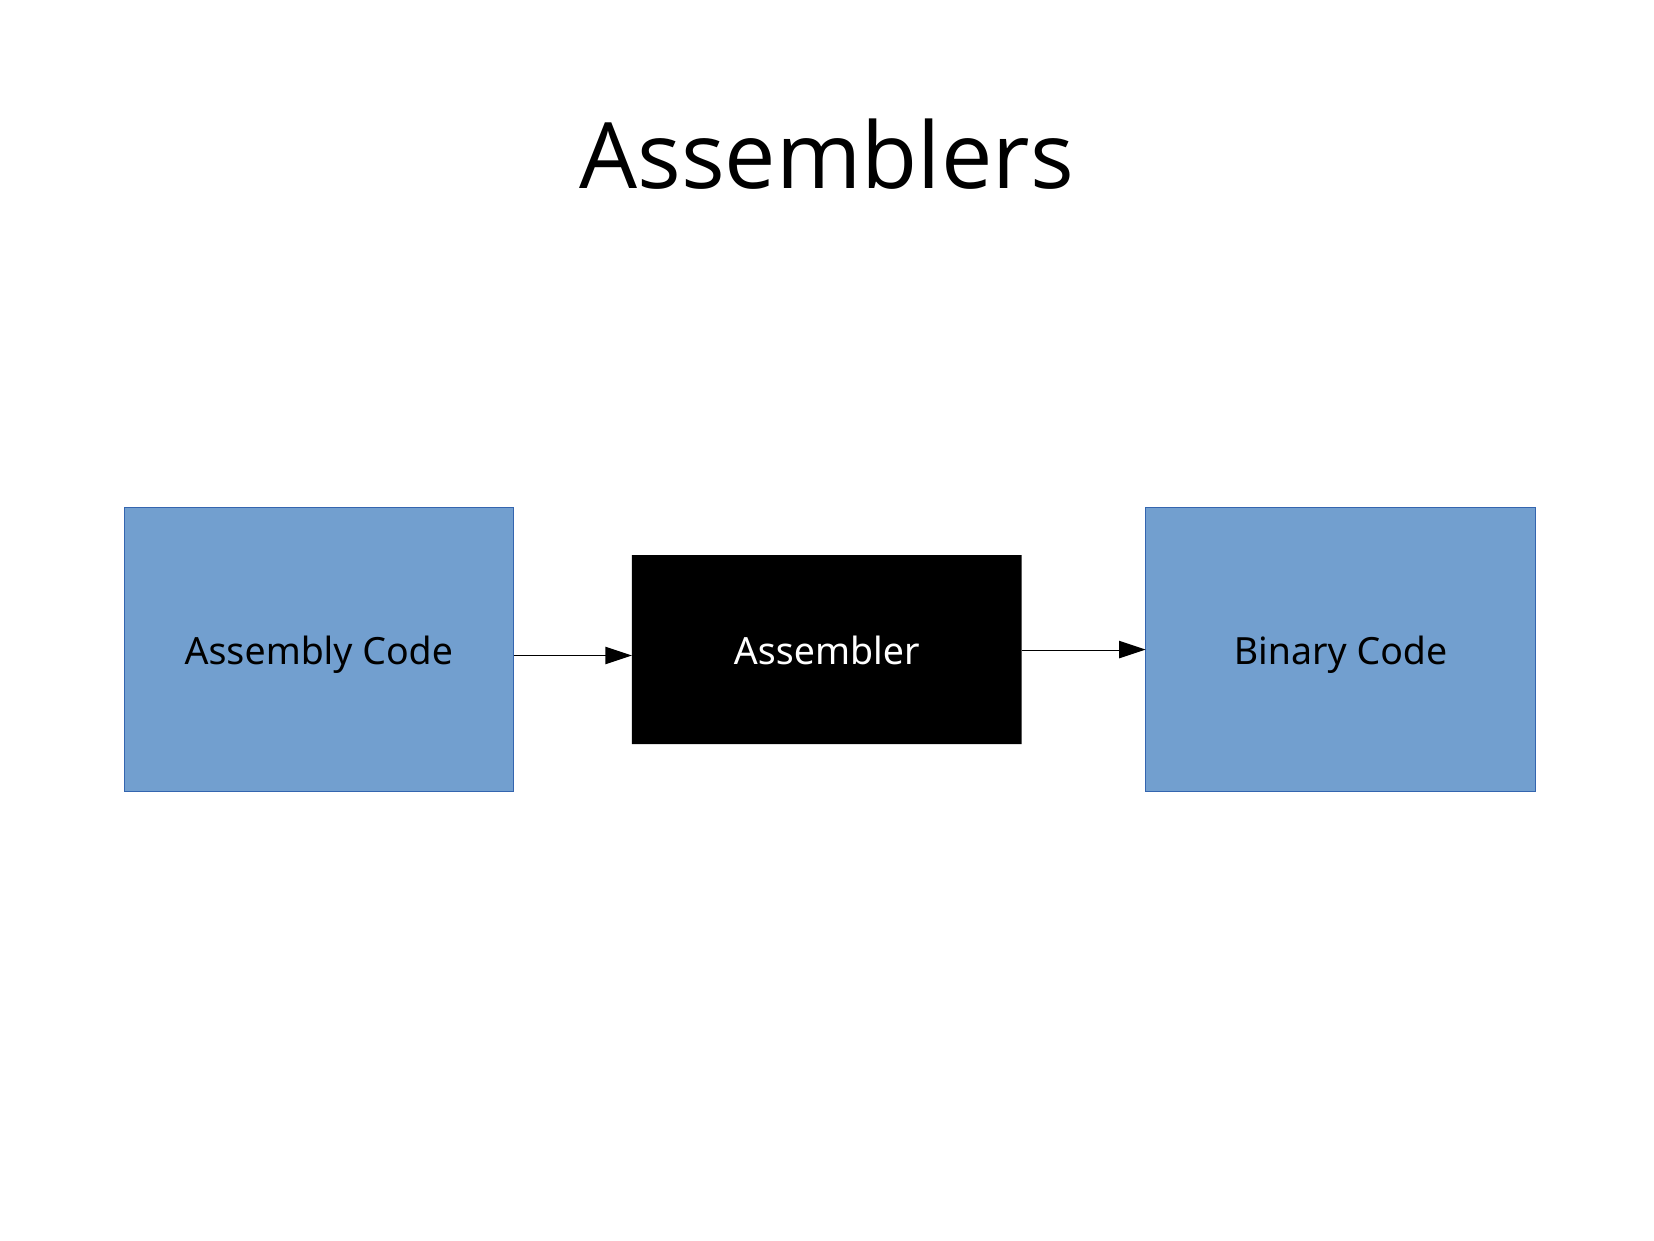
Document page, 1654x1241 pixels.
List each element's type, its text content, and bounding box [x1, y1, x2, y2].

text_box Binary Code [1145, 507, 1536, 792]
title Assemblers [82, 49, 1571, 257]
text_box Assembler [631, 555, 1022, 745]
text_box Assembly Code [124, 507, 514, 792]
